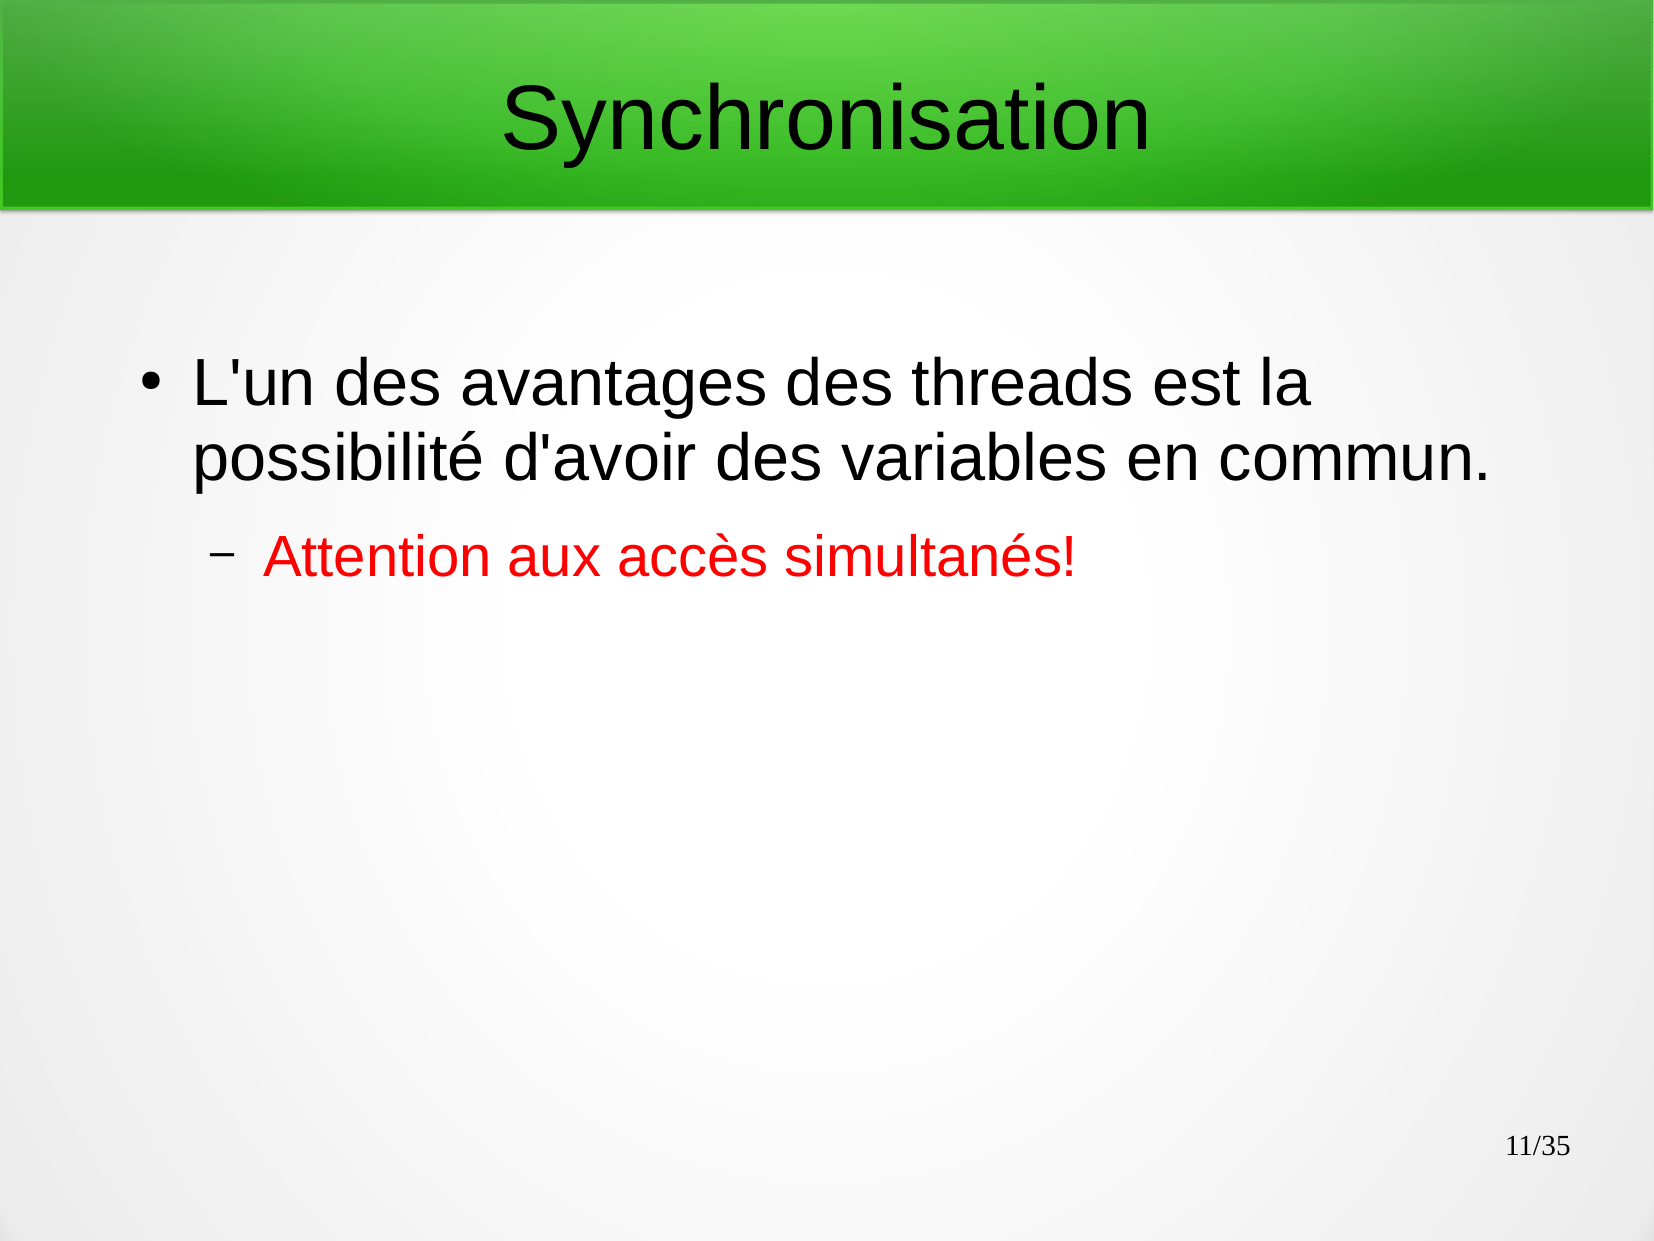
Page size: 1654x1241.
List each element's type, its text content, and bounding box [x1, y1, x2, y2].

list L'un des avantages des threads est la possibilité d'avoir des variables en commun. Attention aux accès simultanés! [121, 344, 1534, 1127]
title Synchronisation [82, 47, 1571, 189]
